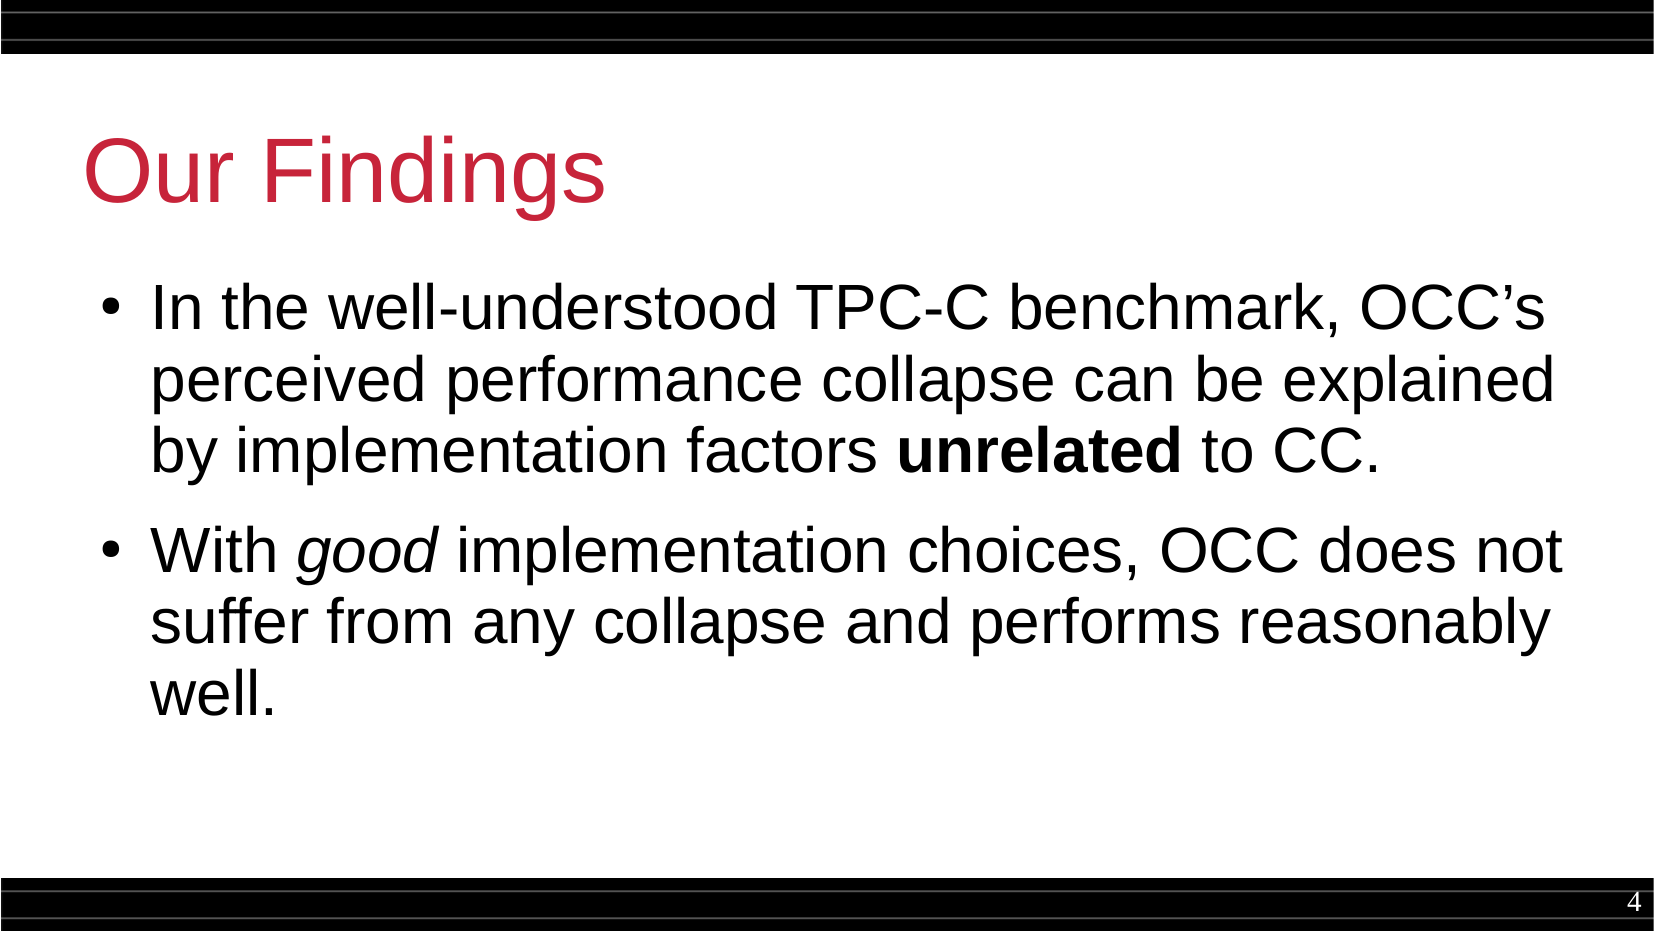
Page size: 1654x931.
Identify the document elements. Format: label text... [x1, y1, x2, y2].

list In the well-understood TPC-C benchmark, OCC’s perceived performance collapse can be explained by implementation factors unrelated to CC. With good implementation choices, OCC does not suffer from any collapse and performs reasonably well. [82, 271, 1571, 758]
picture [1, 0, 1654, 54]
picture [1, 878, 1654, 931]
title Our Findings [82, 92, 1571, 249]
